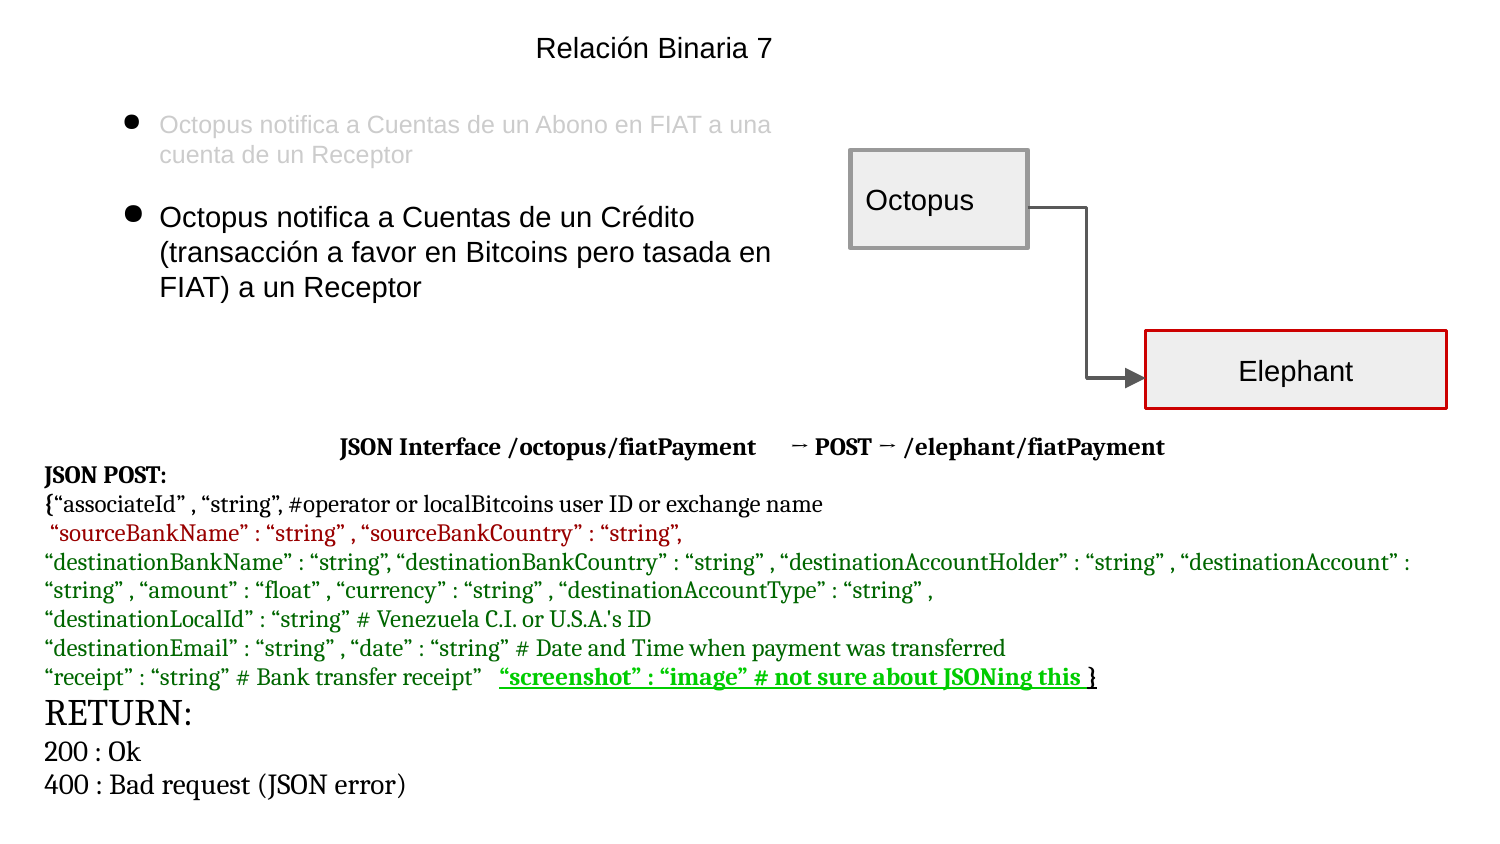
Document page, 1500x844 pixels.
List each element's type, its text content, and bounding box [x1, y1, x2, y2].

text_box Octopus notifica a Cuentas de un Abono en FIAT a una cuenta de un Receptor Octopus notifica a Cuentas de un Crédito (transacción a favor en Bitcoins pero tasada en FIAT) a un Receptor [69, 93, 863, 318]
text_box JSON Interface /octopus/fiatPayment → POST → /elephant/fiatPayment JSON POST: {“associateId” , “string”, #operator or localBitcoins user ID or exchange name “sourceBankName” : “string” , “sourceBankCountry” : “string”, “destinationBankName” : “string”, “destinationBankCountry” : “string” , “destinationAccountHolder” : “string” , “destinationAccount” : “string” , “amount” : “float” , “currency” : “string” , “destinationAccountType” : “string” , “destinationLocalId” : “string” # Venezuela C.I. or U.S.A.'s ID “destinationEmail” : “string” , “date” : “string” # Date and Time when payment was transferred “receipt” : “string” # Bank transfer receipt” “screenshot” : “image” # not sure about JSONing this } RETURN: 200 : Ok 400 : Bad request (JSON error) [29, 425, 1477, 817]
text_box Elephant [1145, 330, 1447, 409]
text_box Octopus [863, 149, 1028, 249]
text_box Relación Binaria 7 [520, 14, 994, 75]
